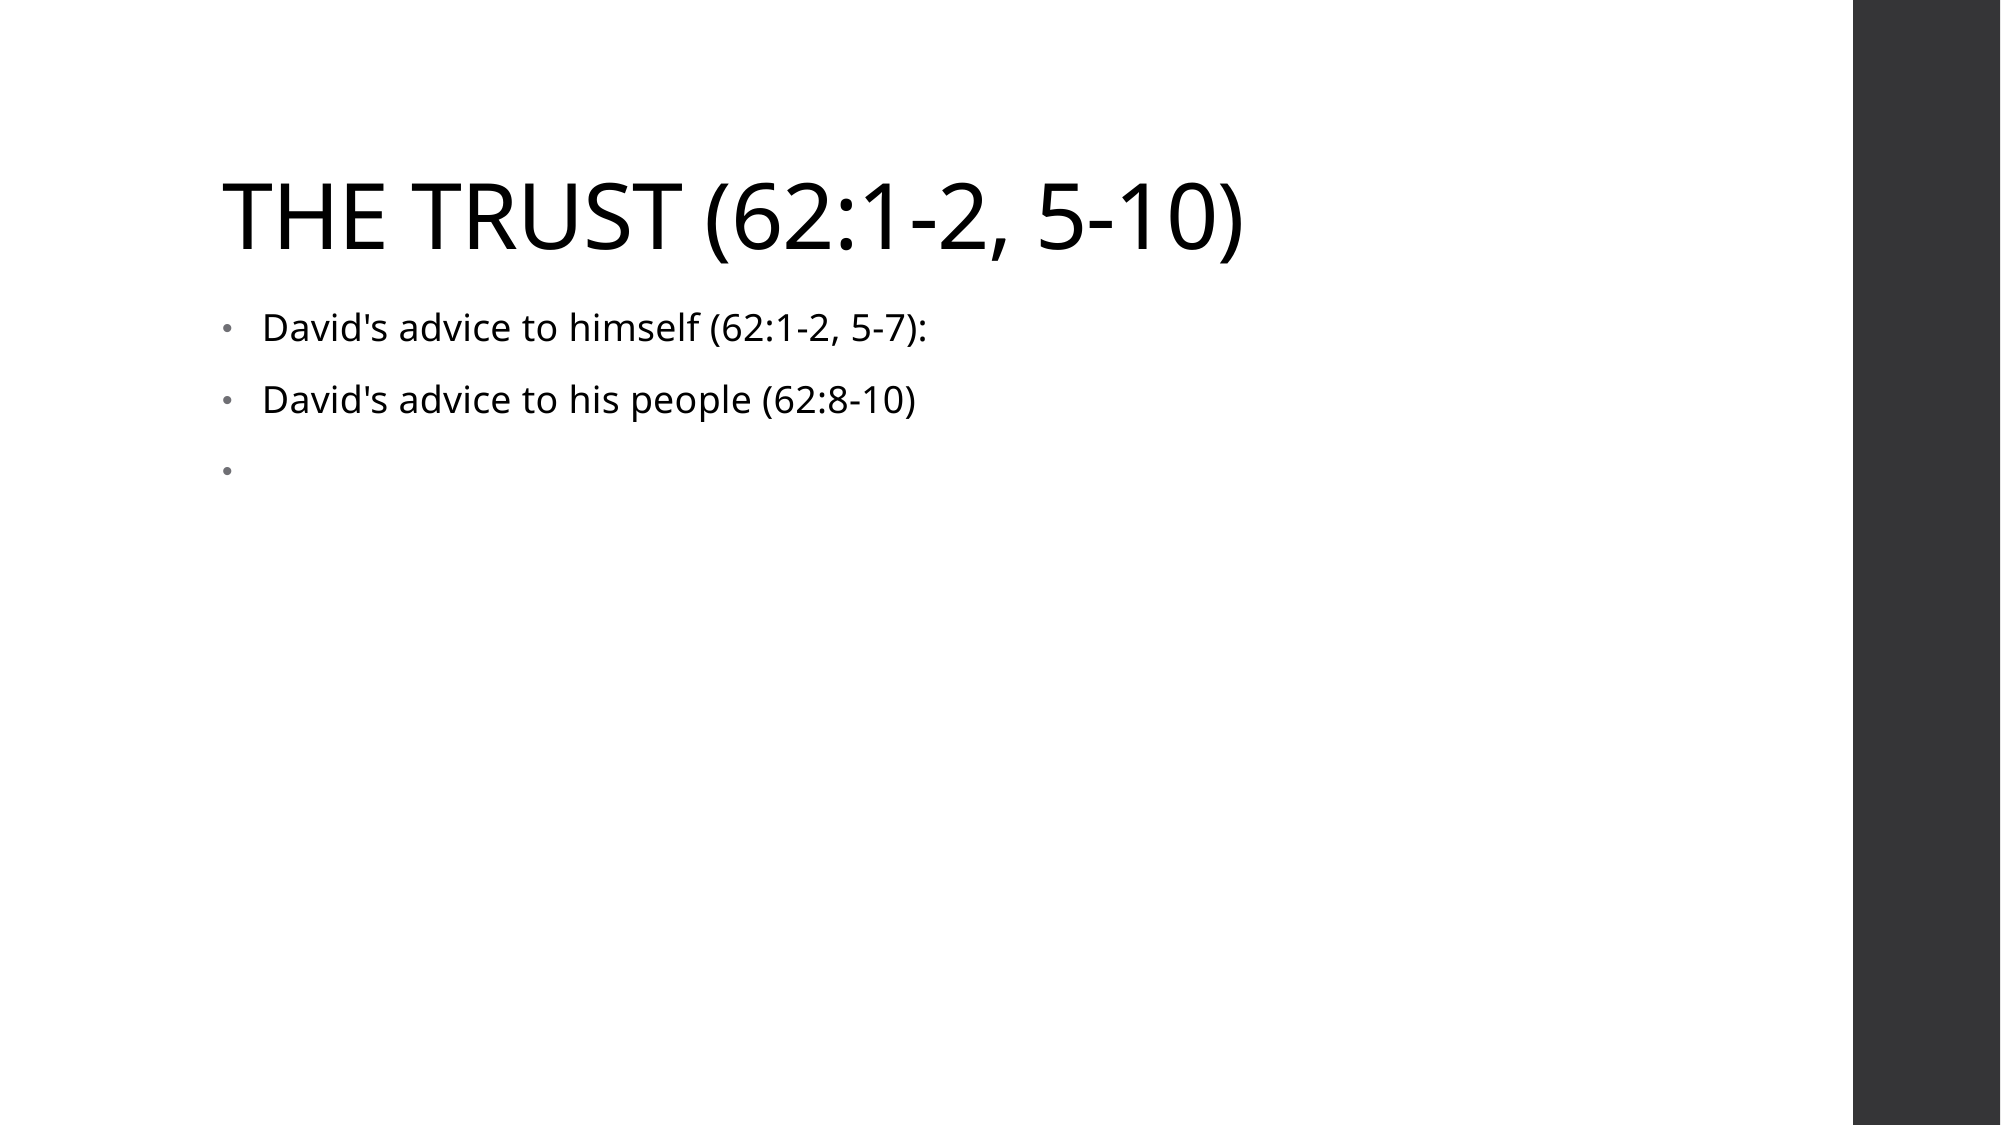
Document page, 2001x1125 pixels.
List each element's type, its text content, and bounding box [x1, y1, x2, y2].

title THE TRUST (62:1-2, 5-10) [206, 60, 1797, 278]
list David's advice to himself (62:1-2, 5-7): David's advice to his people (62:8-10) [206, 299, 1617, 1014]
